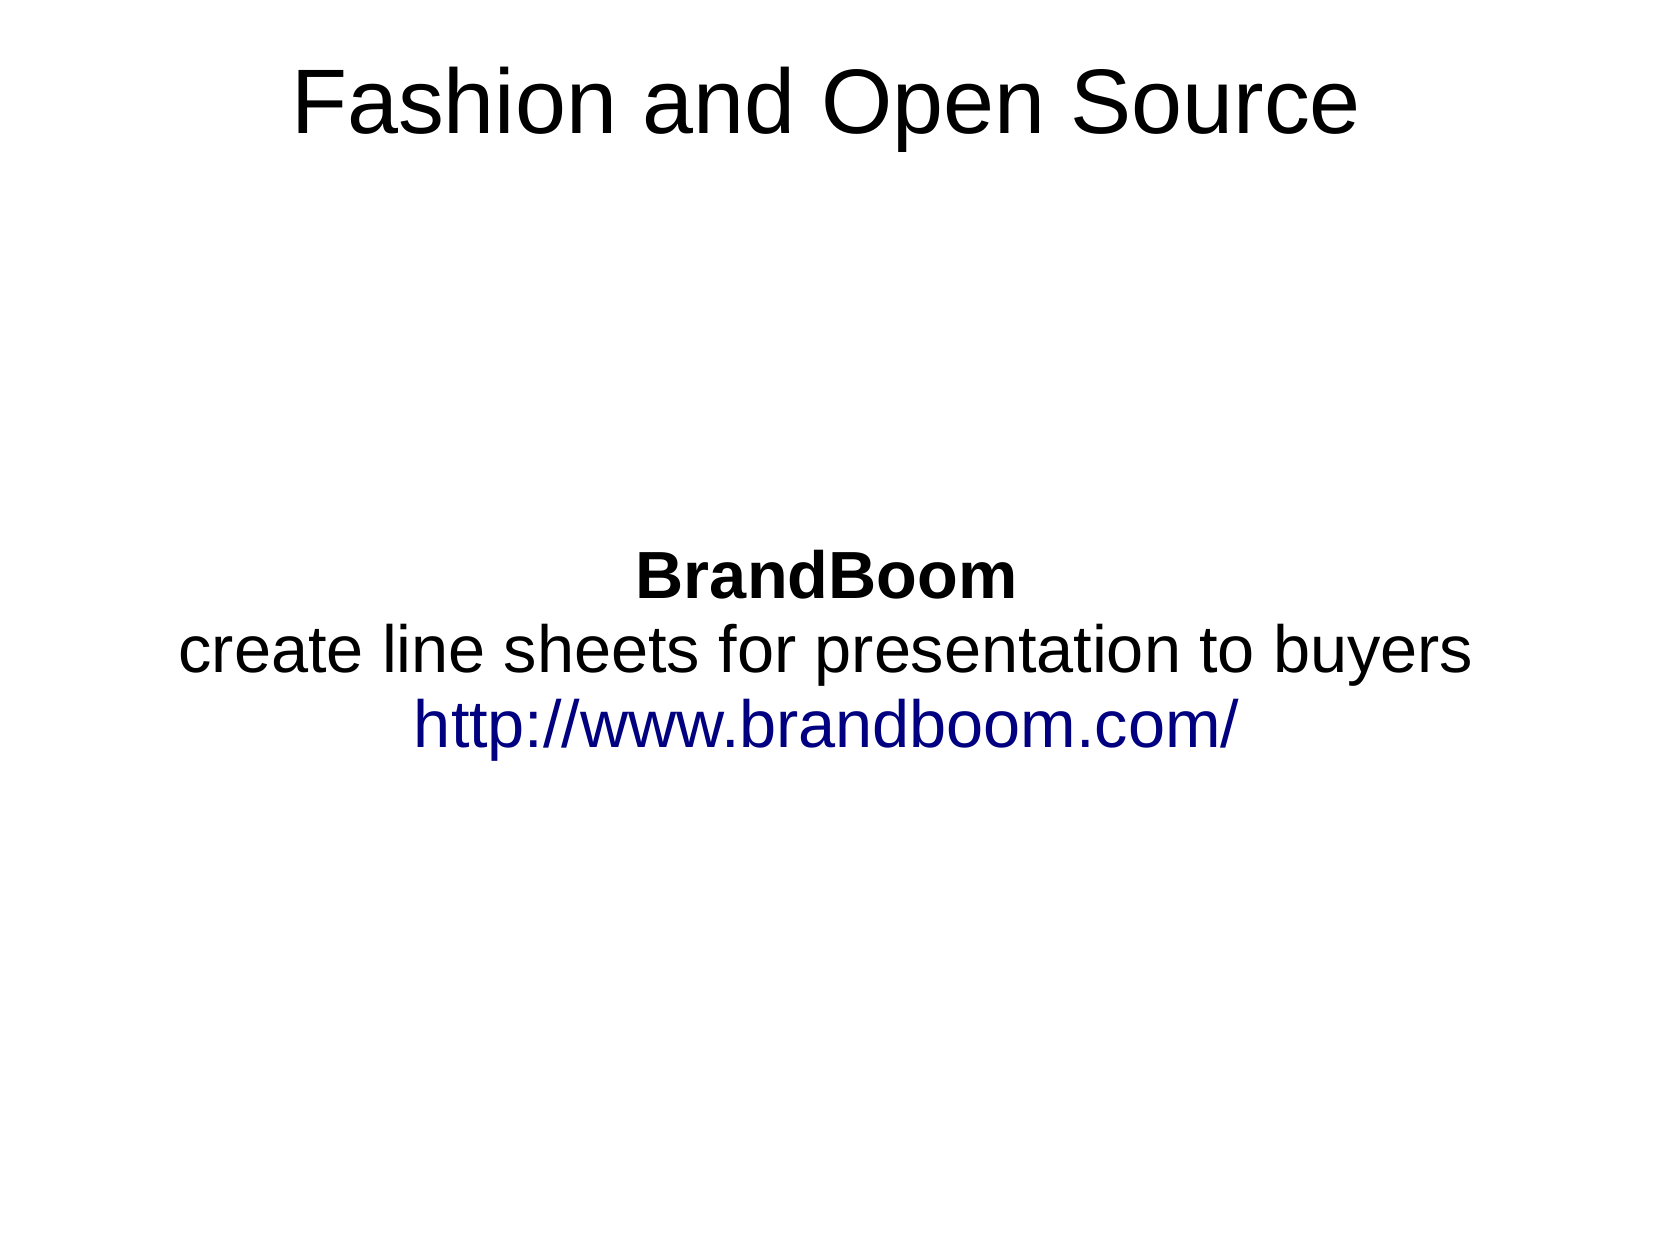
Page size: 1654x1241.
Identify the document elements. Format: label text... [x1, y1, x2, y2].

title Fashion and Open Source [82, 49, 1571, 257]
subtitle BrandBoom create line sheets for presentation to buyers http://www.brandboom.com/ [82, 290, 1571, 1010]
